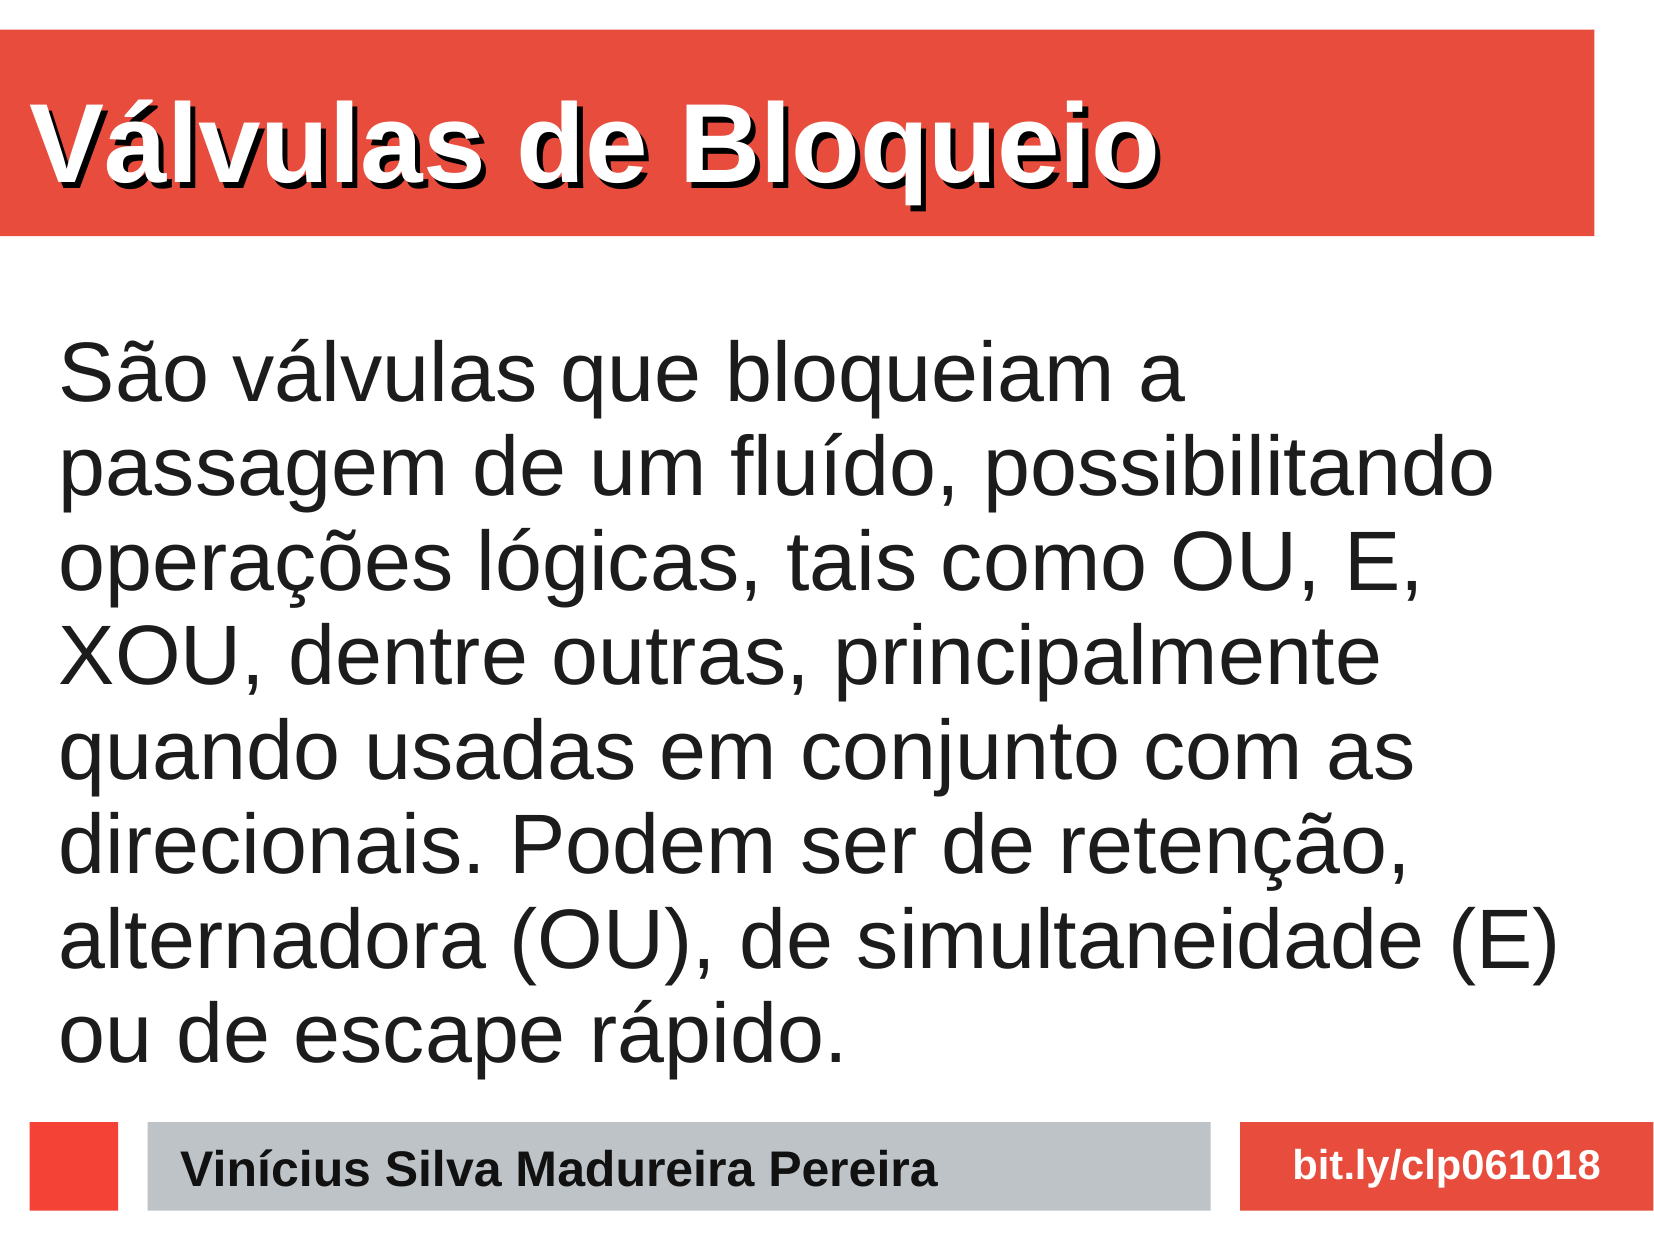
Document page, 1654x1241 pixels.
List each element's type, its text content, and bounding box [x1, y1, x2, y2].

list São válvulas que bloqueiam a passagem de um fluído, possibilitando operações lógicas, tais como OU, E, XOU, dentre outras, principalmente quando usadas em conjunto com as direcionais. Podem ser de retenção, alternadora (OU), de simultaneidade (E) ou de escape rápido. [59, 324, 1565, 1093]
text_box Vinícius Silva Madureira Pereira [165, 1133, 1170, 1205]
text_box bit.ly/clp061018 [1228, 1133, 1654, 1205]
title Válvulas de Bloqueio [29, 59, 1589, 207]
